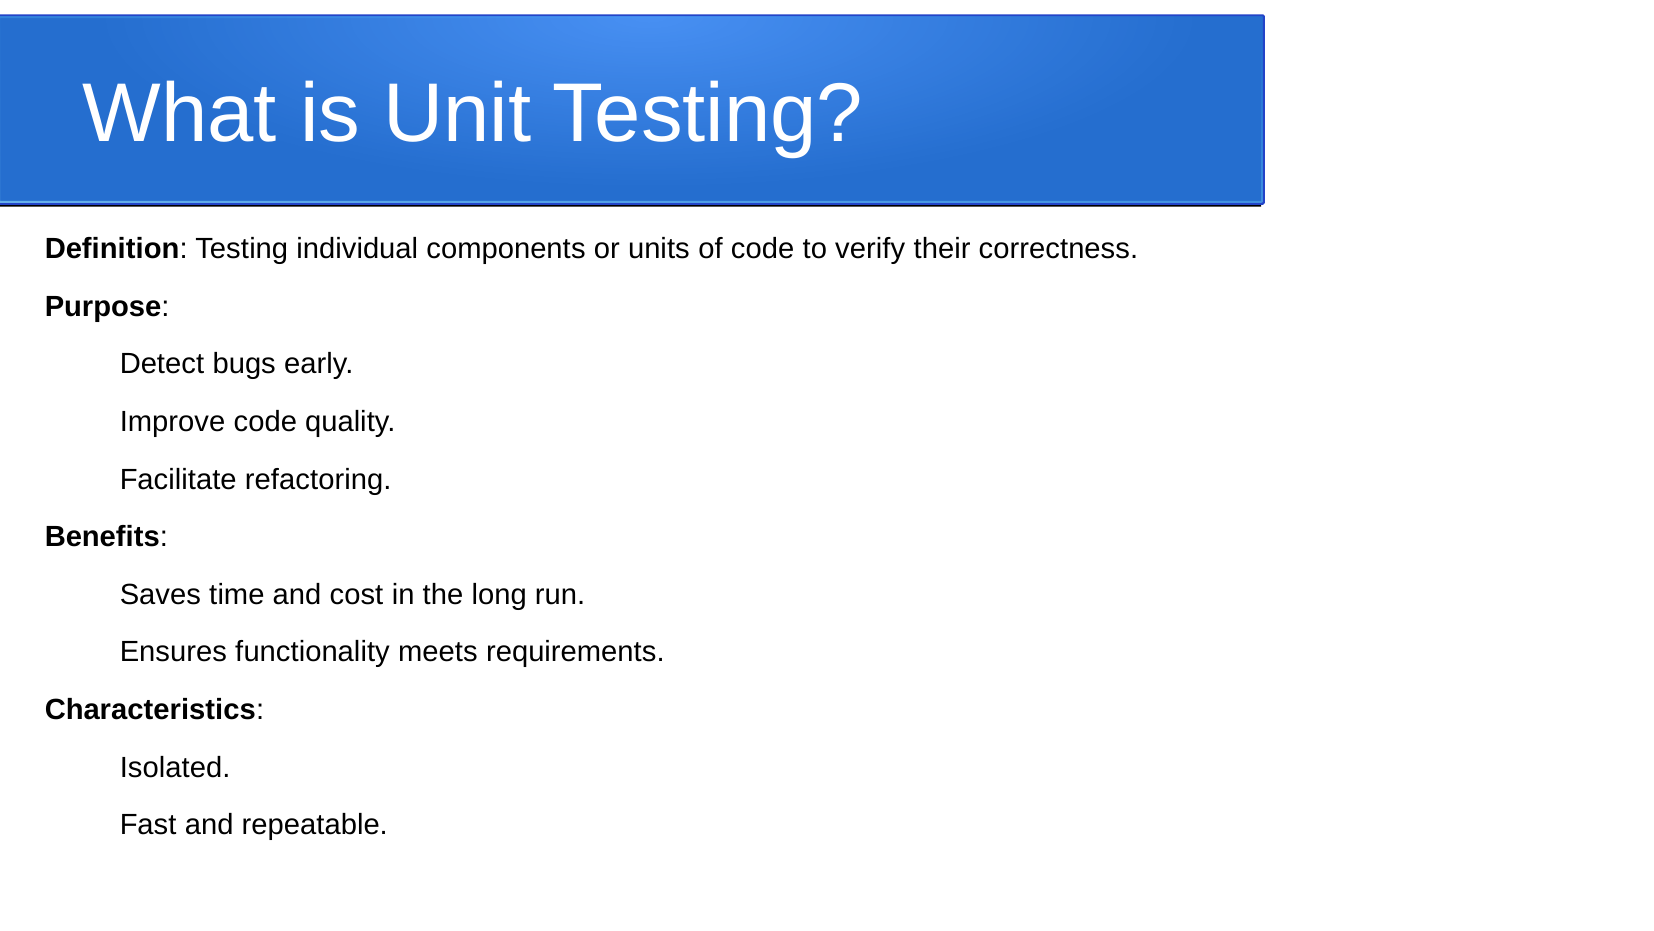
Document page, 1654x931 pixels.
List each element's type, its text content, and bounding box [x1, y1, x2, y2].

title What is Unit Testing? [82, 35, 1235, 189]
text_box Definition: Testing individual components or units of code to verify their correctness. Purpose: Detect bugs early. Improve code quality. Facilitate refactoring. Benefits: Saves time and cost in the long run. Ensures functionality meets requirements. Characteristics: Isolated. Fast and repeatable. [30, 225, 1396, 894]
